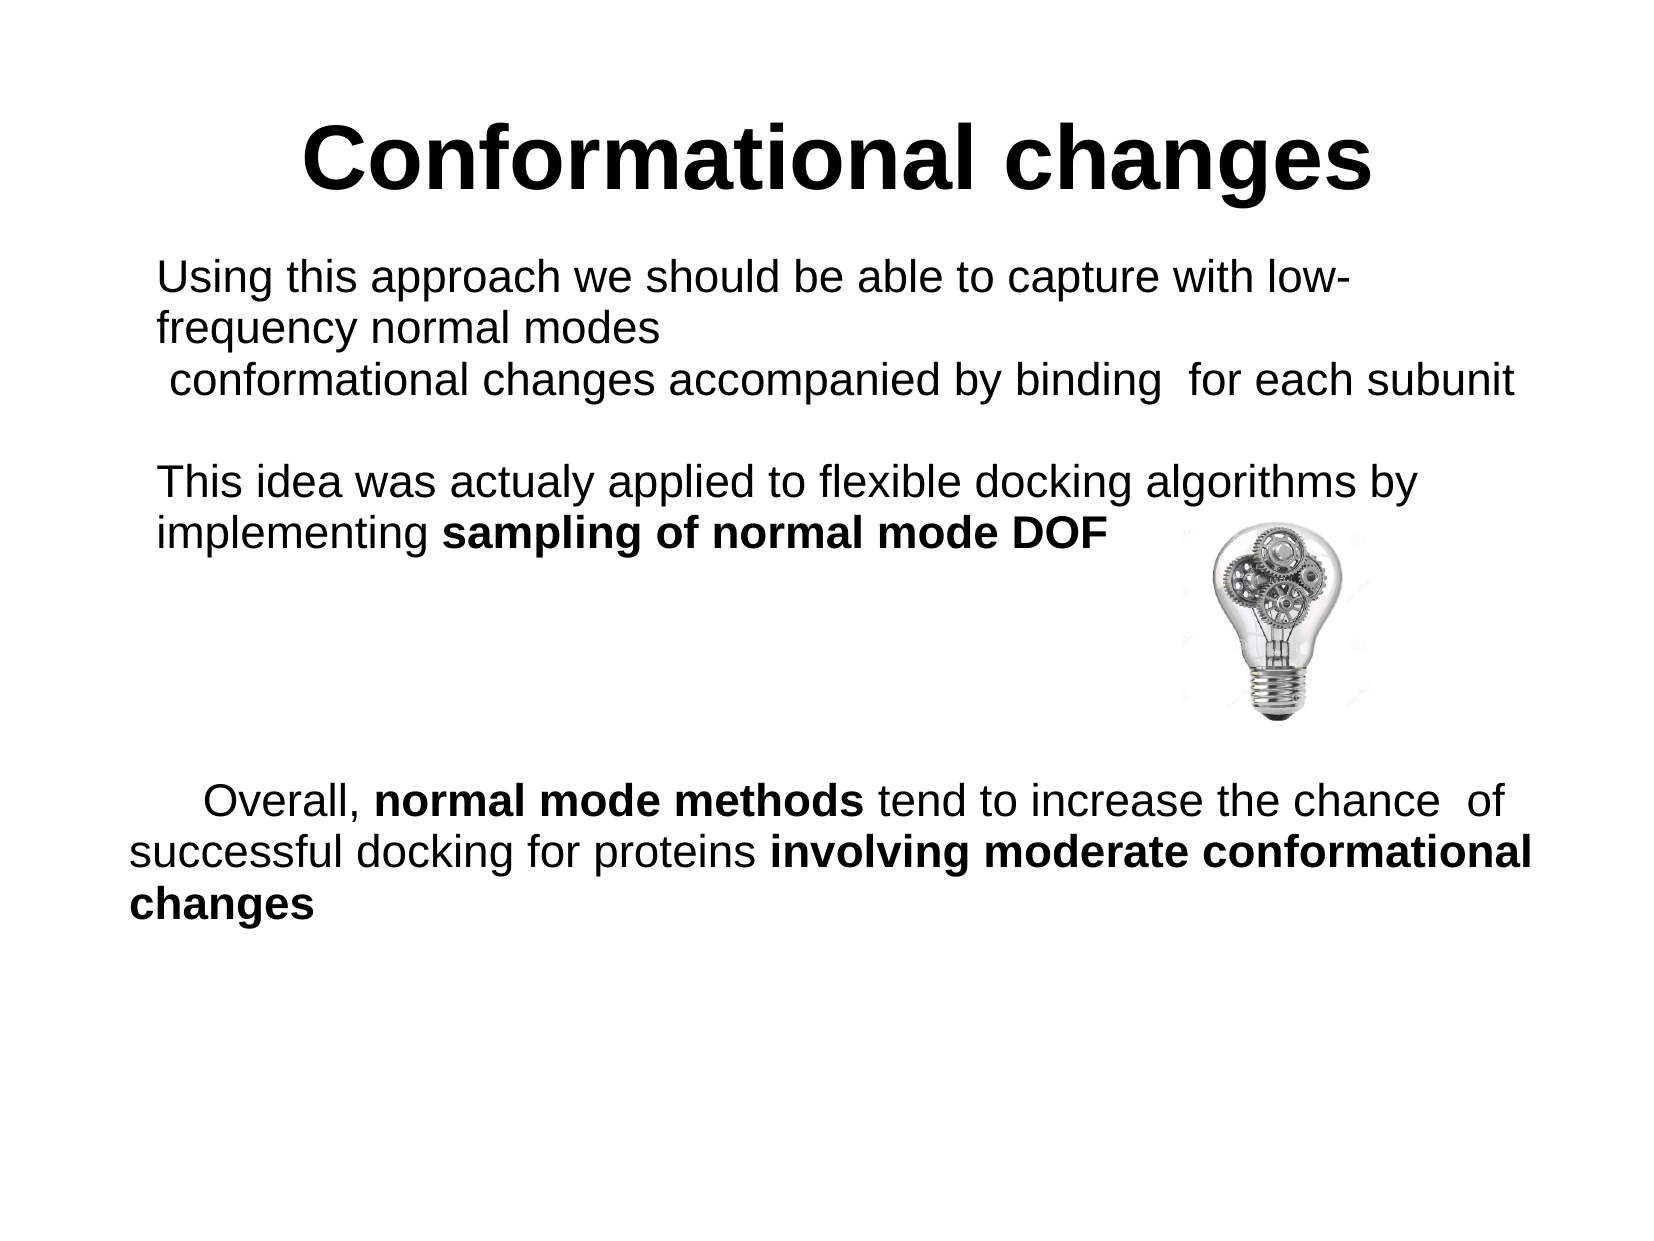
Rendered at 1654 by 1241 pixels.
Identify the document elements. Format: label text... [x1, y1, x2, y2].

text_box Conformational changes [283, 99, 1394, 225]
picture [1181, 518, 1371, 721]
text_box Overall, normal mode methods tend to increase the chance of successful docking for proteins involving moderate conformational changes [114, 767, 1630, 991]
text_box Using this approach we should be able to capture with low-frequency normal modes conformational changes accompanied by binding for each subunit This idea was actualy applied to flexible docking algorithms by implementing sampling of normal mode DOF [141, 243, 1556, 566]
